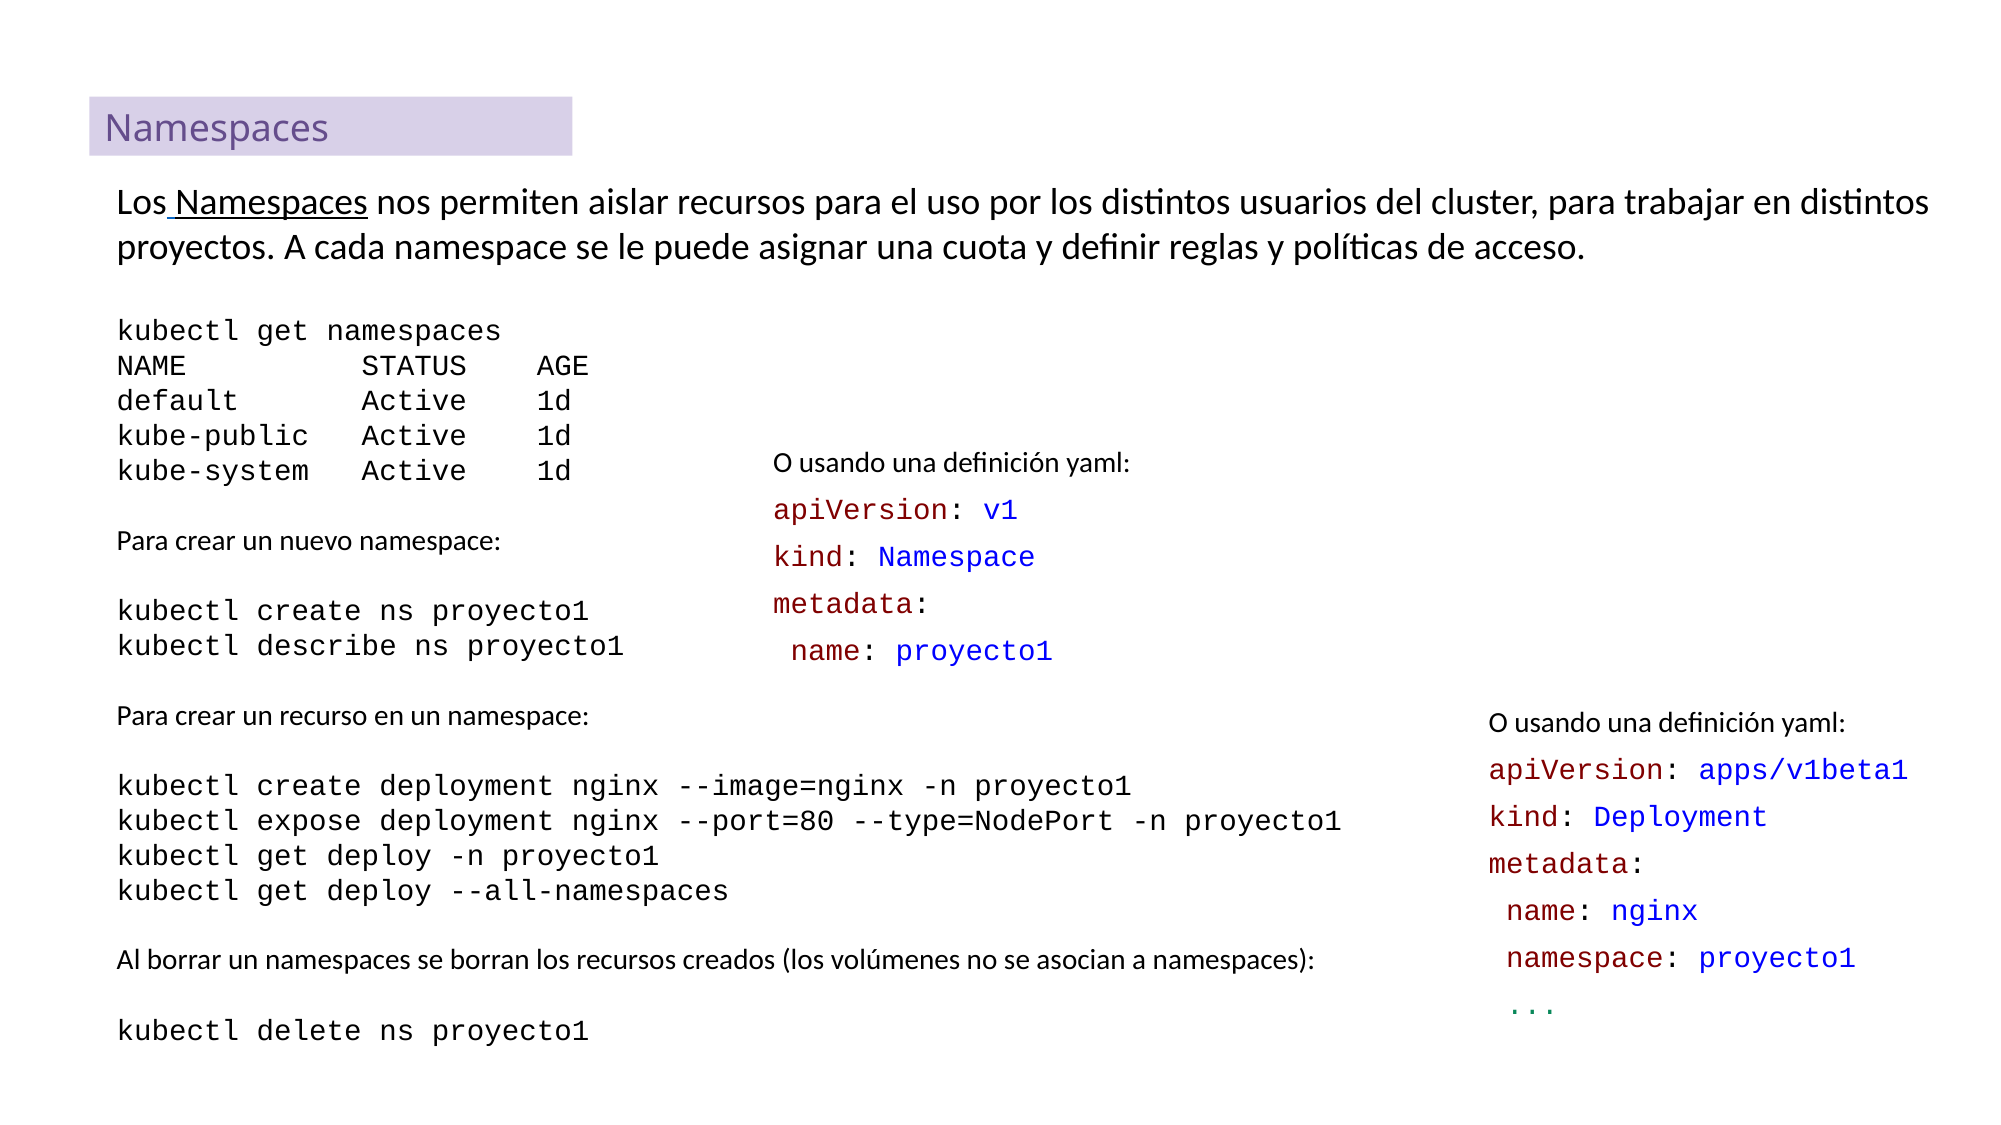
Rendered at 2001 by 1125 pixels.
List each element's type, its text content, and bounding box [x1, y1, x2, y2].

text_box O usando una definición yaml: apiVersion: apps/v1beta1 kind: Deployment metadata: name: nginx namespace: proyecto1 ... [1473, 687, 1957, 1043]
text_box Namespaces [89, 96, 573, 156]
text_box O usando una definición yaml: apiVersion: v1 kind: Namespace metadata: name: proyecto1 [758, 427, 1294, 697]
text_box Los Namespaces nos permiten aislar recursos para el uso por los distintos usuarios del cluster, para trabajar en distintos proyectos. A cada namespace se le puede asignar una cuota y definir reglas y políticas de acceso. kubectl get namespaces NAME STATUS AGE default Active 1d kube-public Active 1d kube-system Active 1d Para crear un nuevo namespace: kubectl create ns proyecto1 kubectl describe ns proyecto1 Para crear un recurso en un namespace: kubectl create deployment nginx --image=nginx -n proyecto1 kubectl expose deployment nginx --port=80 --type=NodePort -n proyecto1 kubectl get deploy -n proyecto1 kubectl get deploy --all-namespaces Al borrar un namespaces se borran los recursos creados (los volúmenes no se asocian a namespaces): kubectl delete ns proyecto1 [101, 169, 1977, 1089]
